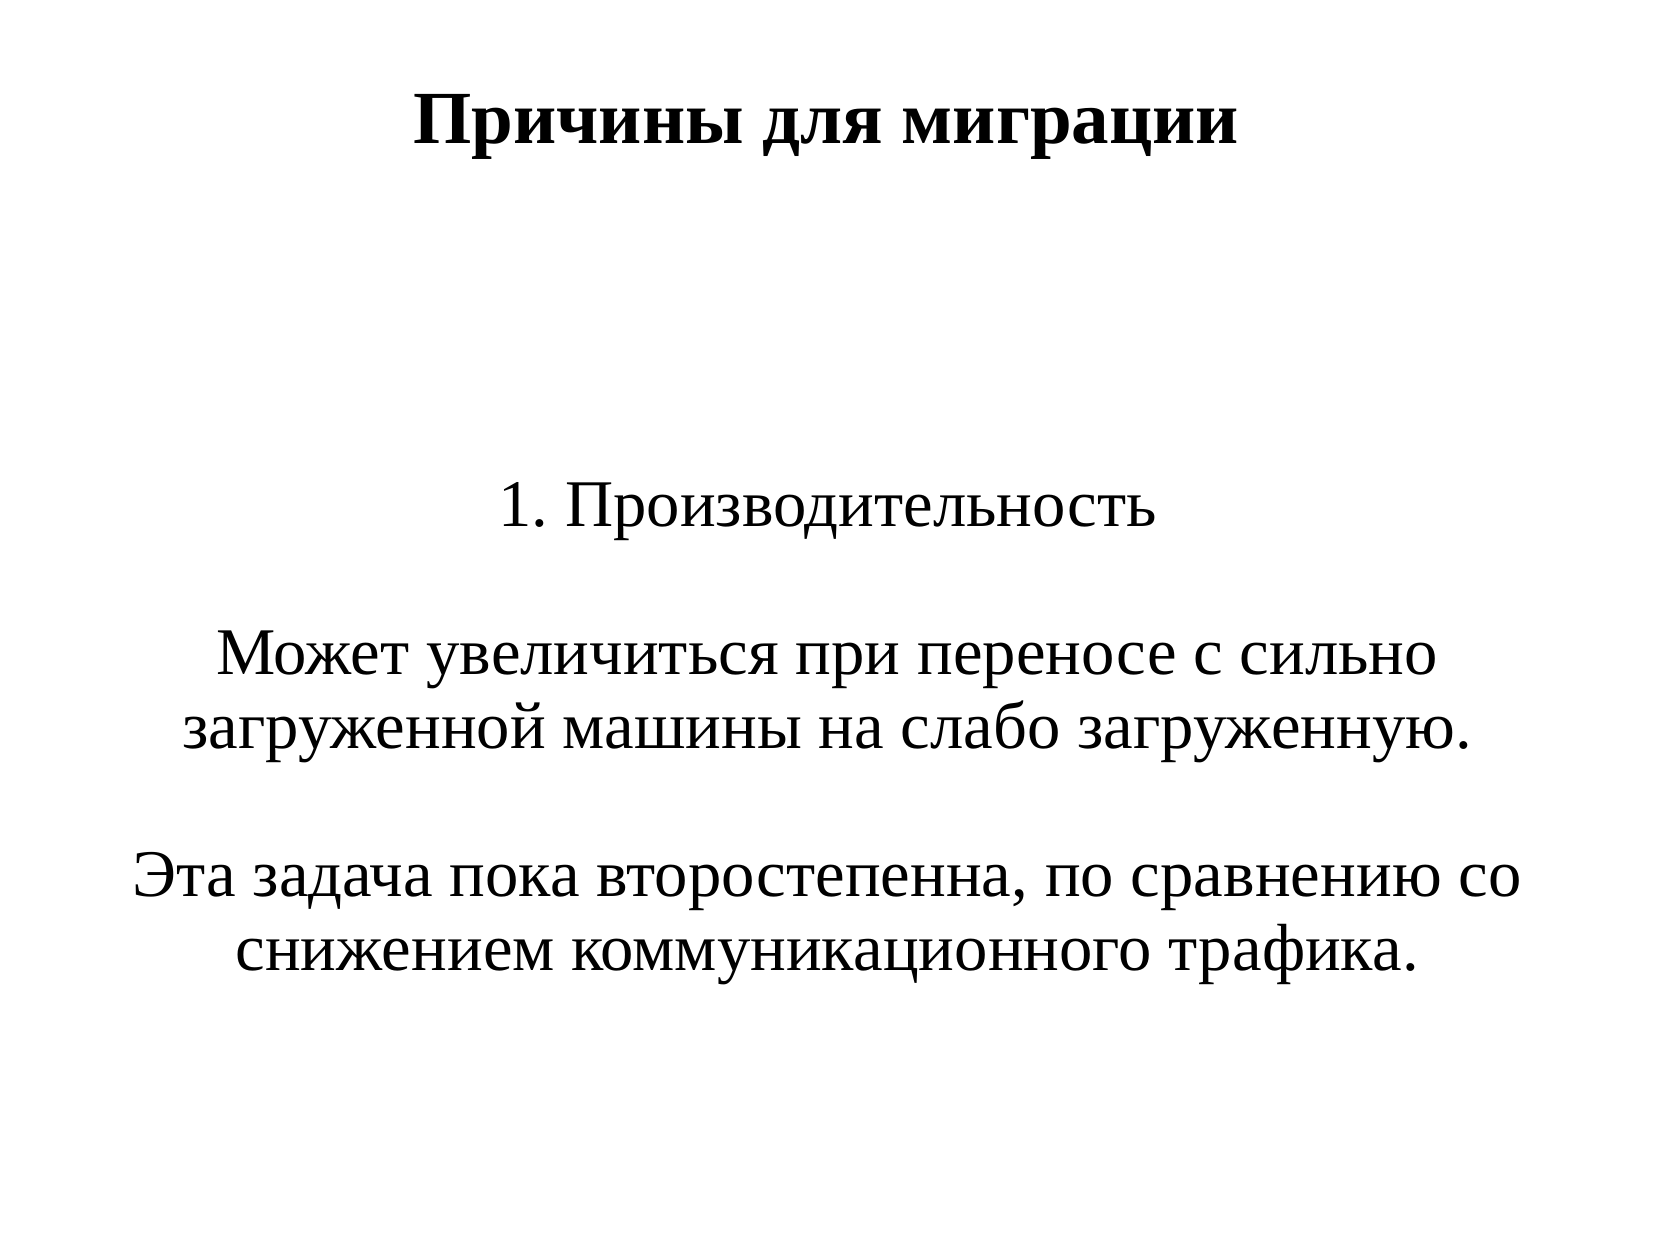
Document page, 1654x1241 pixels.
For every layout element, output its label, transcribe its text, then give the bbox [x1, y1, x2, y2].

title Причины для миграции [30, 27, 1624, 210]
subtitle 1. Производительность Может увеличиться при переносе с сильно загруженной машины на слабо загруженную. Эта задача пока второстепенна, по сравнению со снижением коммуникационного трафика. [30, 236, 1626, 1215]
